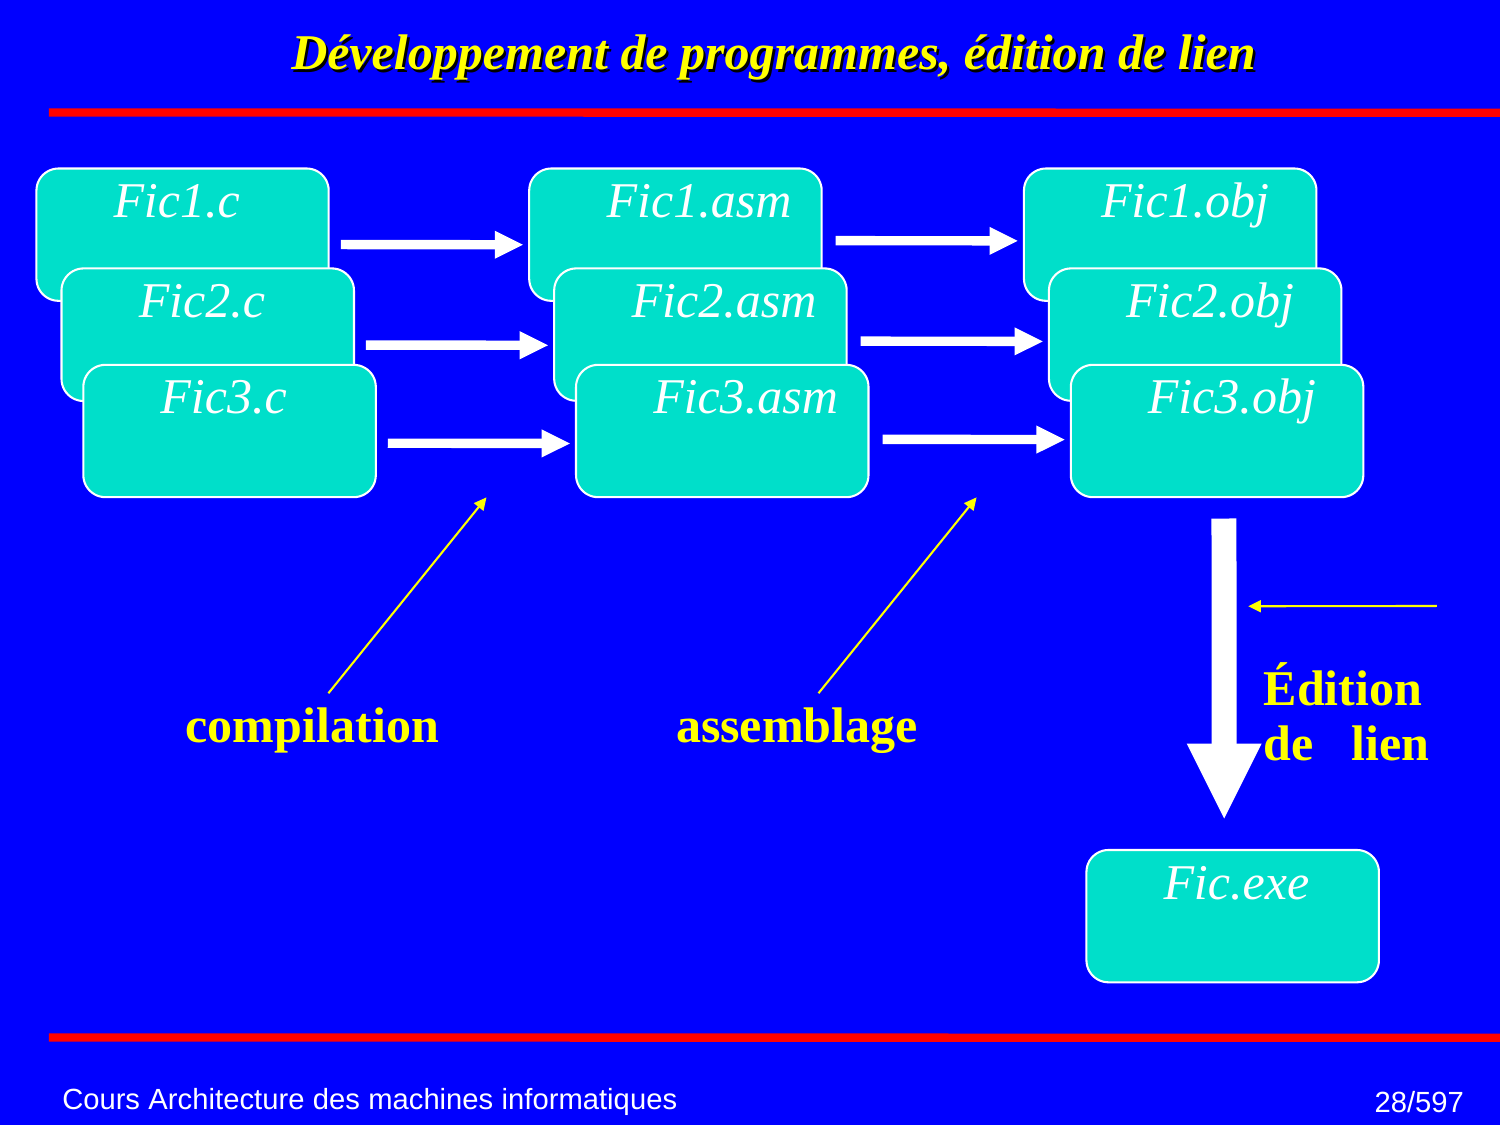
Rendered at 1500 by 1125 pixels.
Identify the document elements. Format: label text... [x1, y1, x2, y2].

text_box Fic.exe [1148, 849, 1325, 918]
text_box Fic3.c [145, 364, 302, 433]
text_box Fic1.c [98, 168, 256, 236]
text_box Fic3.obj [1133, 364, 1332, 433]
text_box Fic1.asm [591, 168, 807, 236]
text_box Fic1.obj [1086, 168, 1285, 236]
text_box compilation [171, 693, 455, 761]
text_box Fic2.asm [616, 268, 832, 336]
title Développement de programmes, édition de lien [141, 15, 1406, 88]
text_box [36, 168, 376, 498]
text_box Fic2.c [123, 268, 281, 336]
text_box assemblage [661, 693, 934, 761]
text_box [1086, 849, 1379, 983]
text_box [529, 168, 869, 498]
text_box [1023, 168, 1364, 498]
text_box Édition de lien [1249, 655, 1450, 779]
text_box Fic2.obj [1111, 268, 1310, 336]
text_box Fic3.asm [638, 364, 854, 433]
